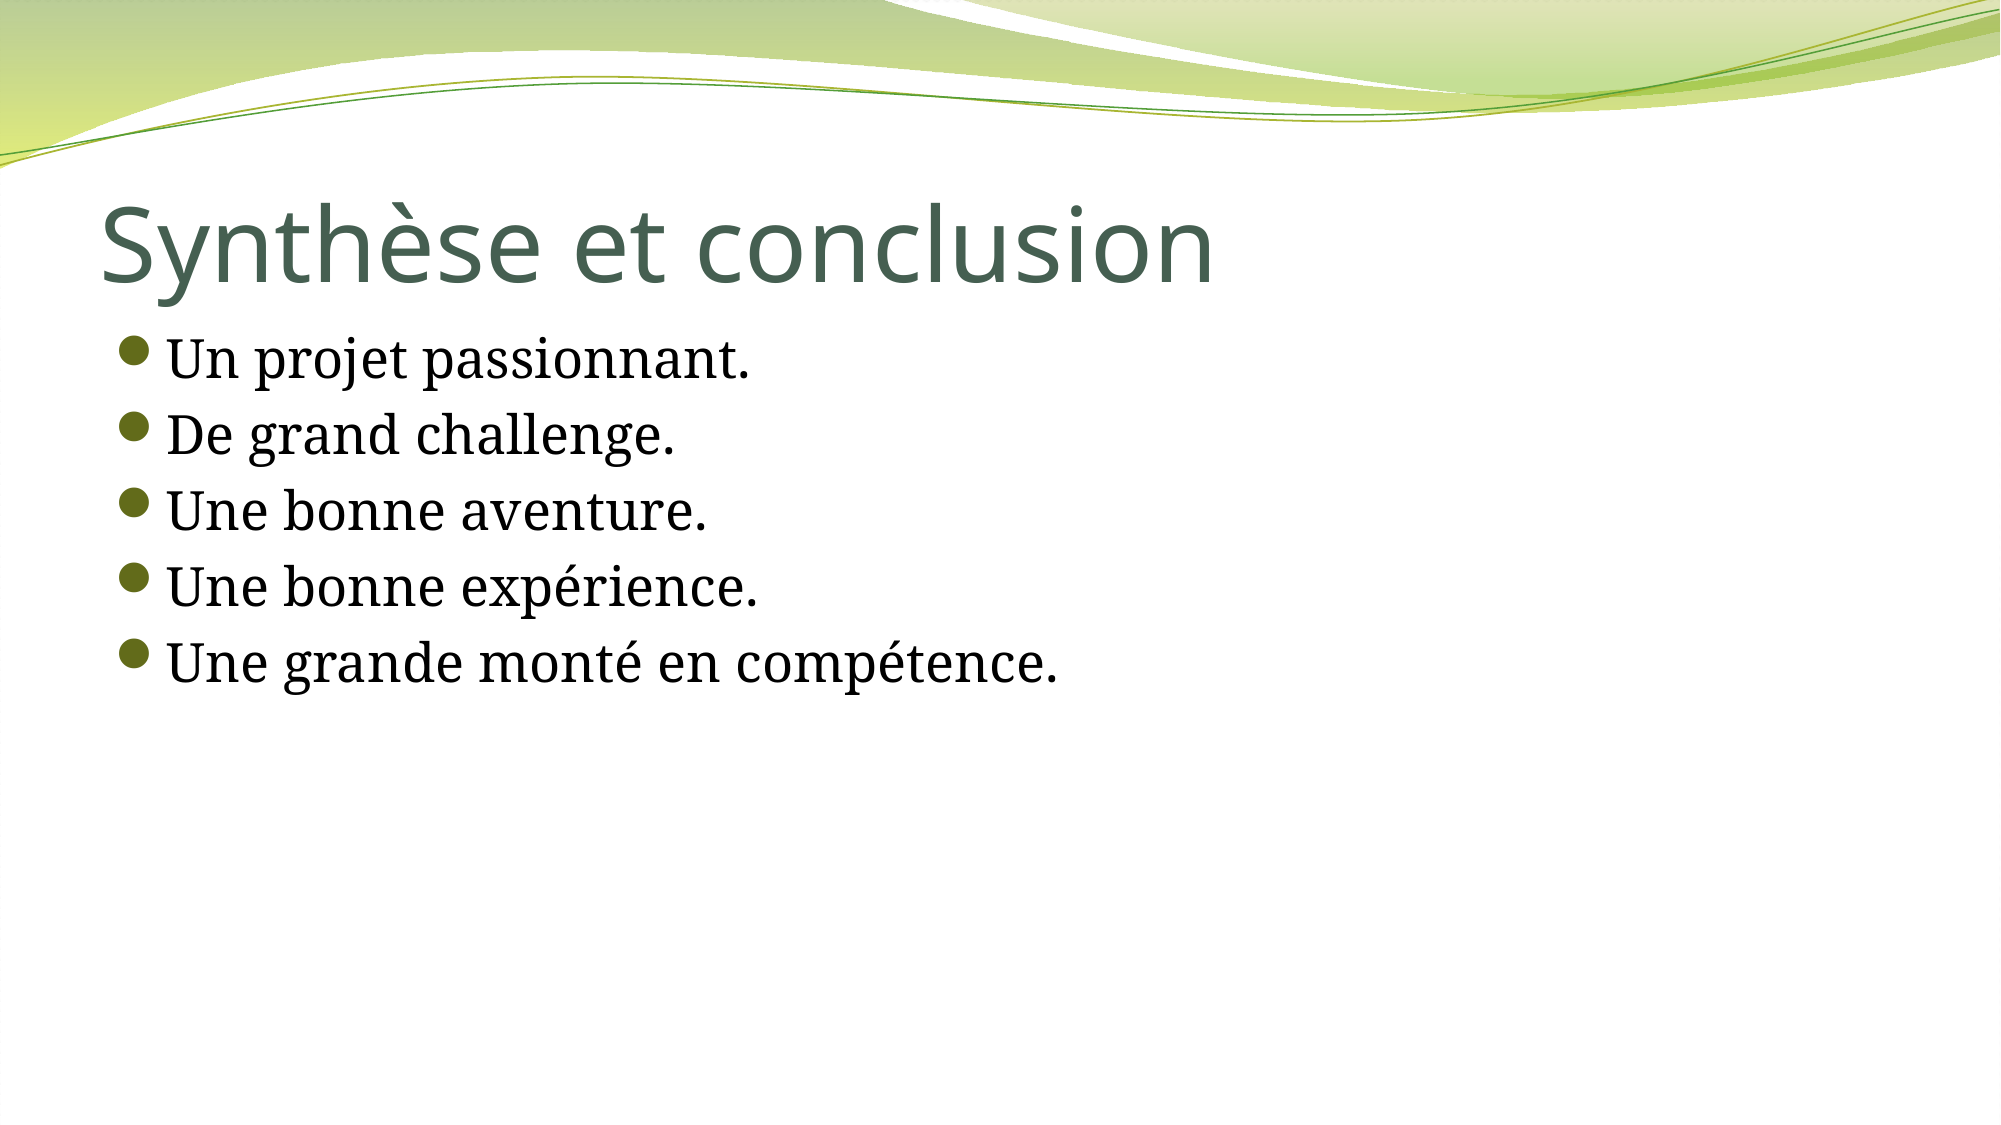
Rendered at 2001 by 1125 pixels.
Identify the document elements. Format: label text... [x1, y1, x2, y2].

text_box Synthèse et conclusion [99, 115, 1900, 303]
text_box Un projet passionnant. De grand challenge. Une bonne aventure. Une bonne expérience. Une grande monté en compétence. [99, 317, 1900, 1038]
